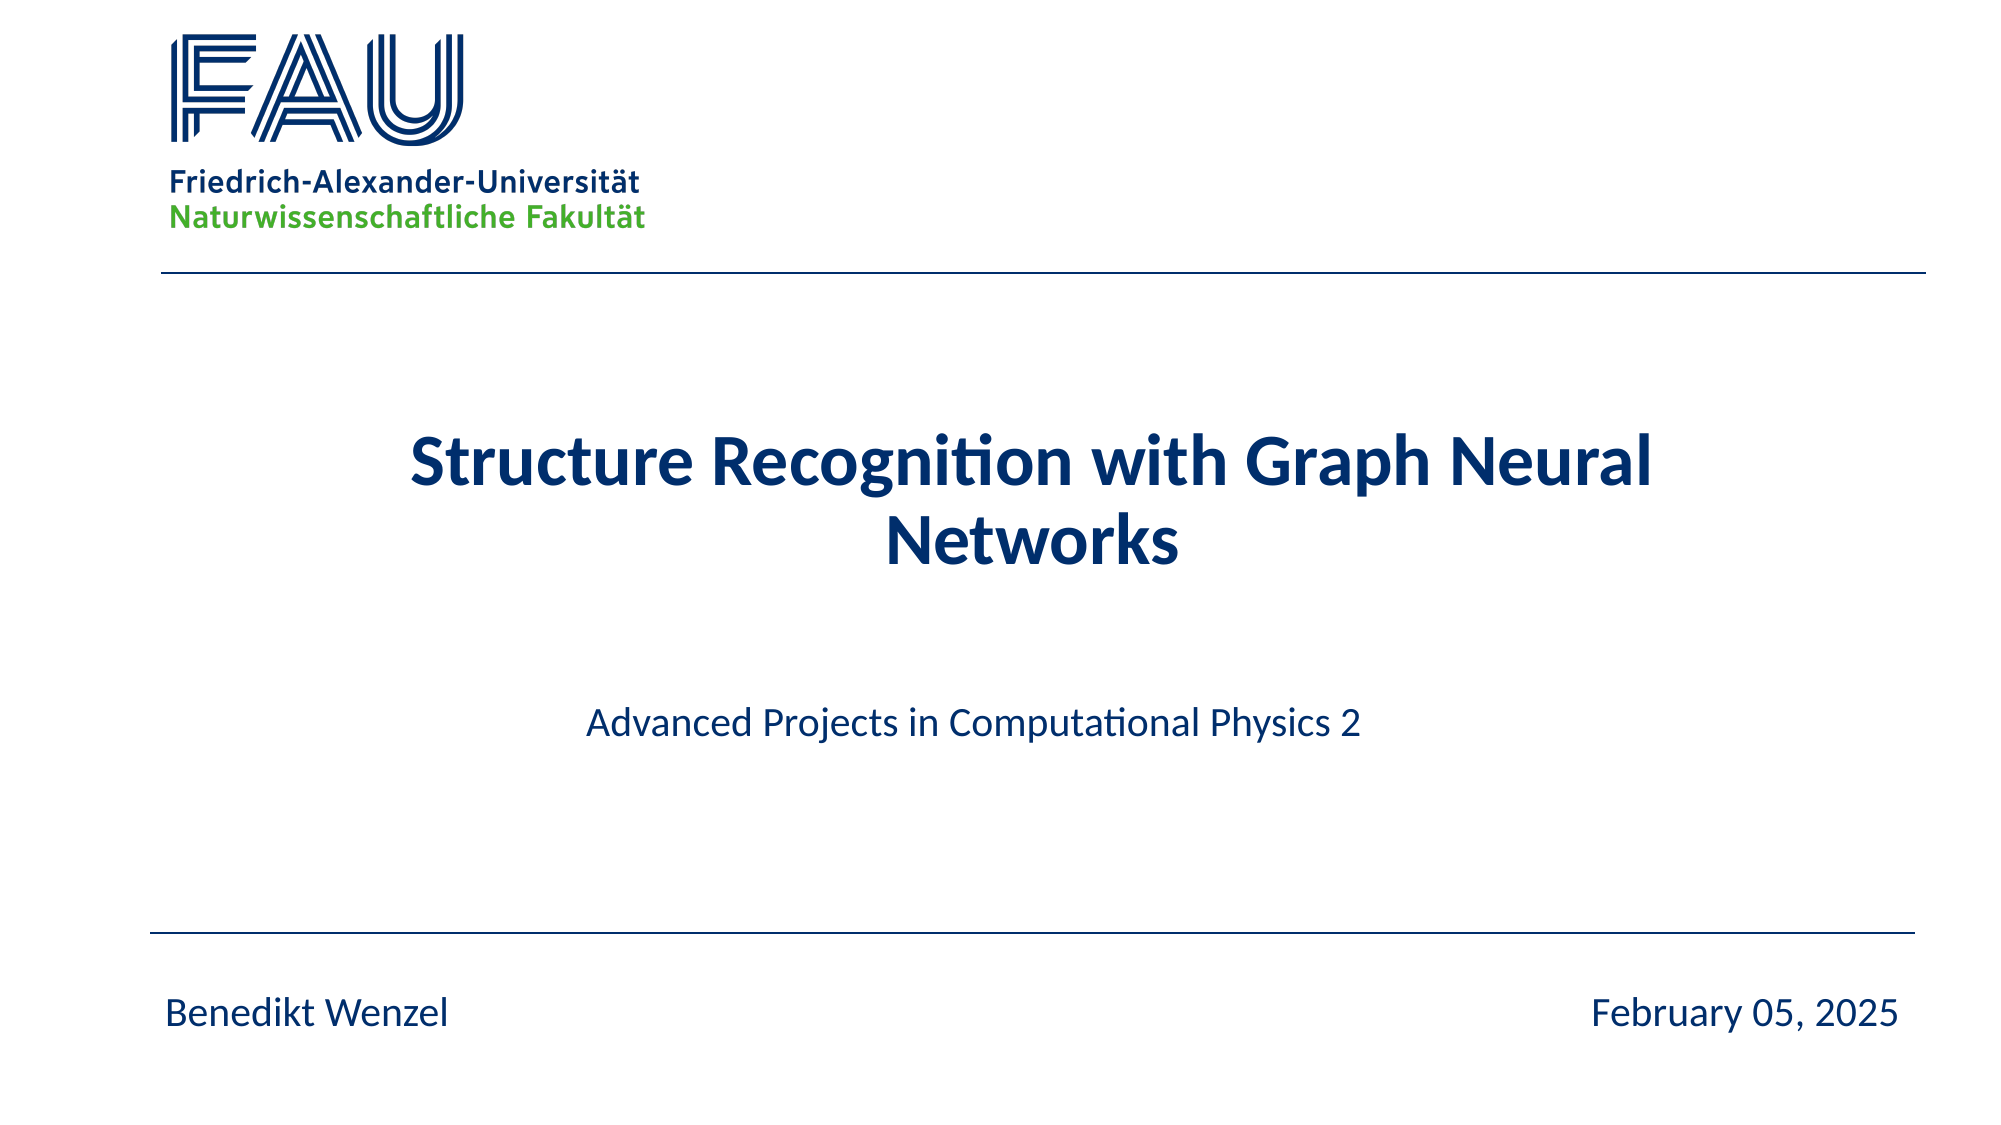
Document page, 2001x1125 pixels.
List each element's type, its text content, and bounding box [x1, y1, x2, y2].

text_box February 05, 2025 [1555, 982, 1915, 1049]
picture [143, 6, 667, 256]
text_box Advanced Projects in Computational Physics 2 [571, 576, 1494, 752]
subtitle Benedikt Wenzel [150, 982, 510, 1049]
title Structure Recognition with Graph Neural Networks [282, 413, 1783, 589]
